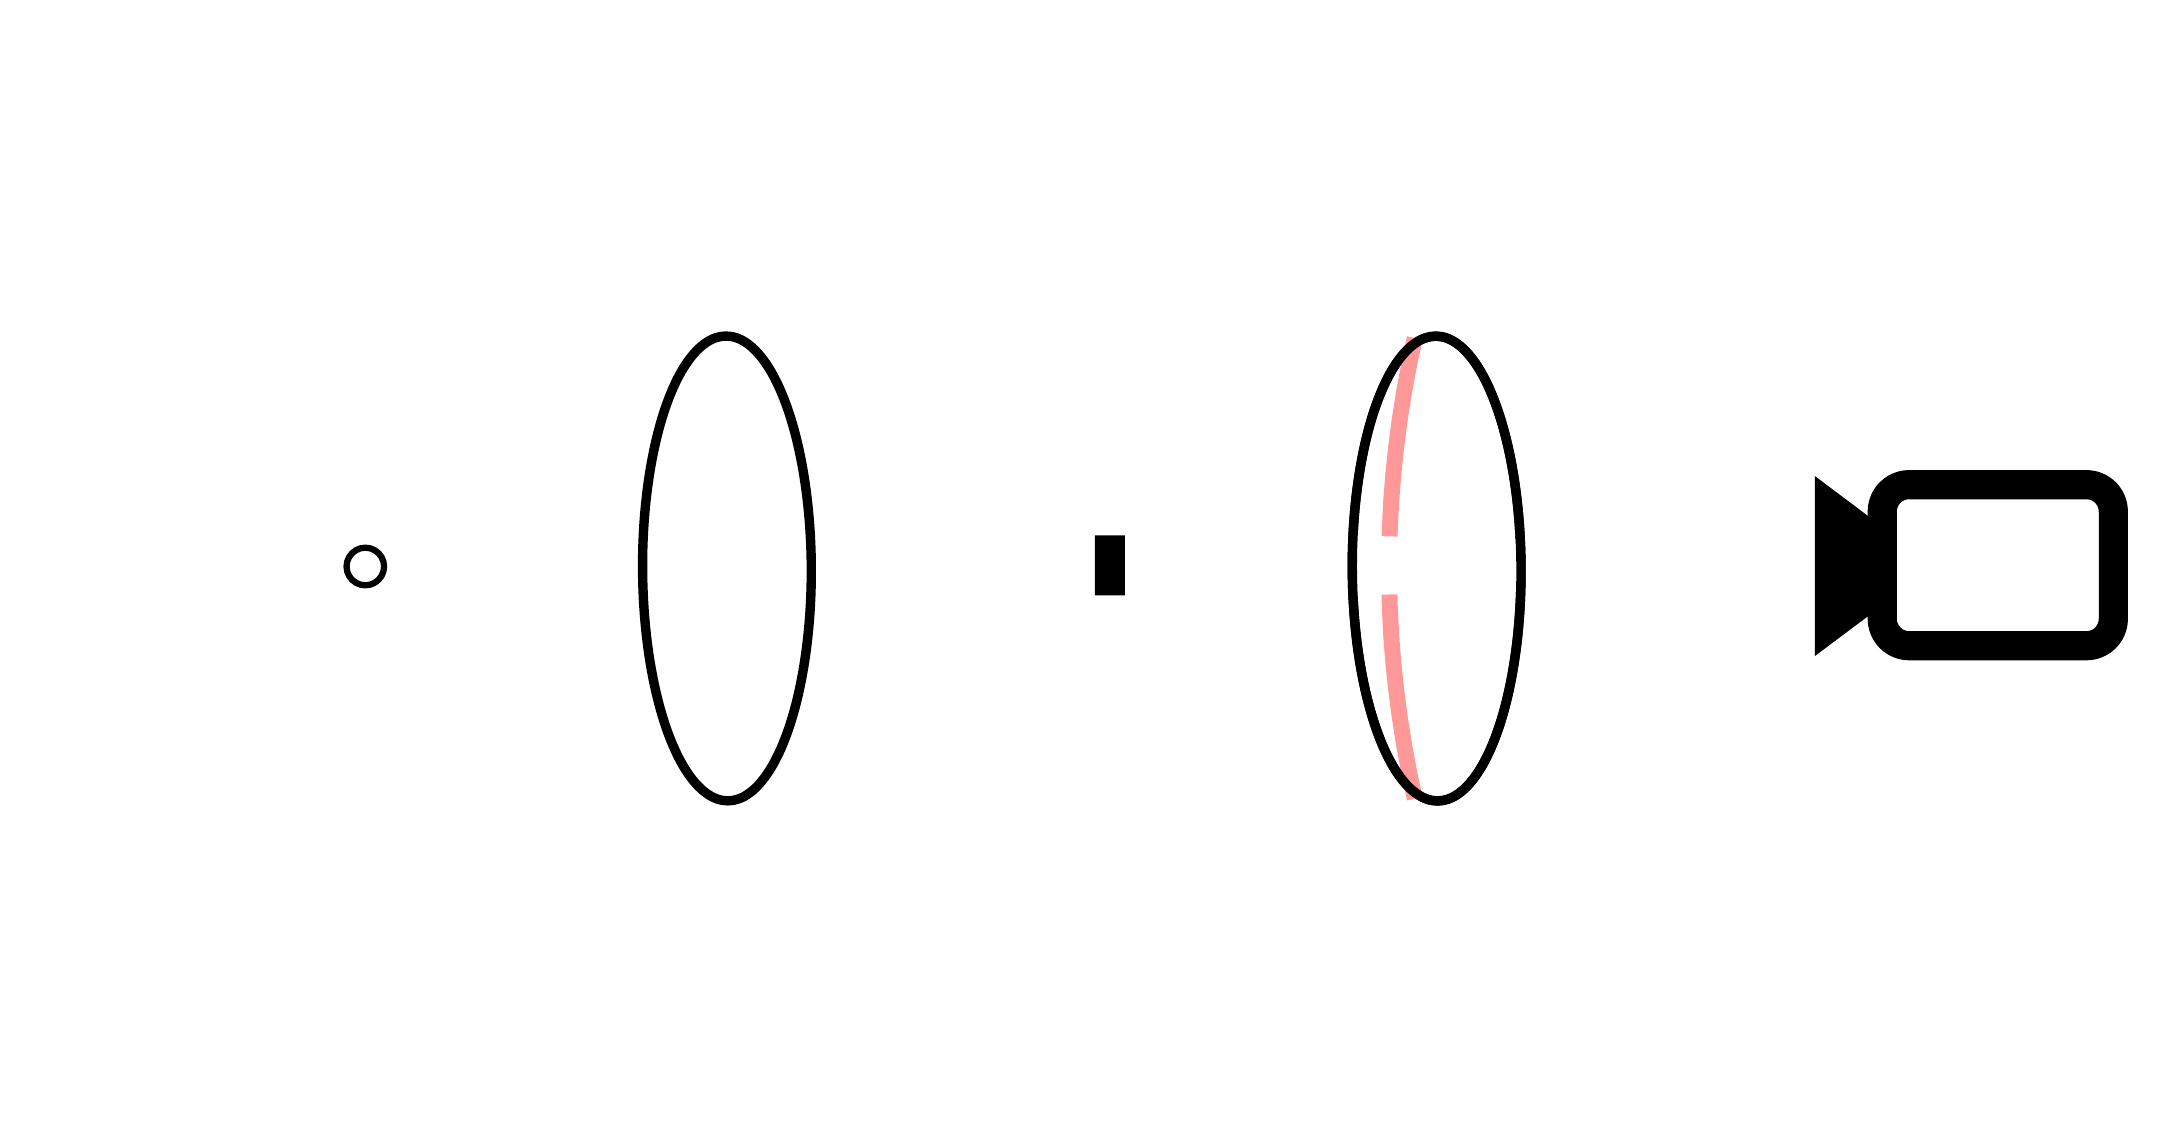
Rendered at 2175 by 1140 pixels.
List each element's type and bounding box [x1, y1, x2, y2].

text_box [1882, 484, 2114, 646]
text_box [642, 0, 1747, 1140]
text_box [1814, 476, 1875, 657]
